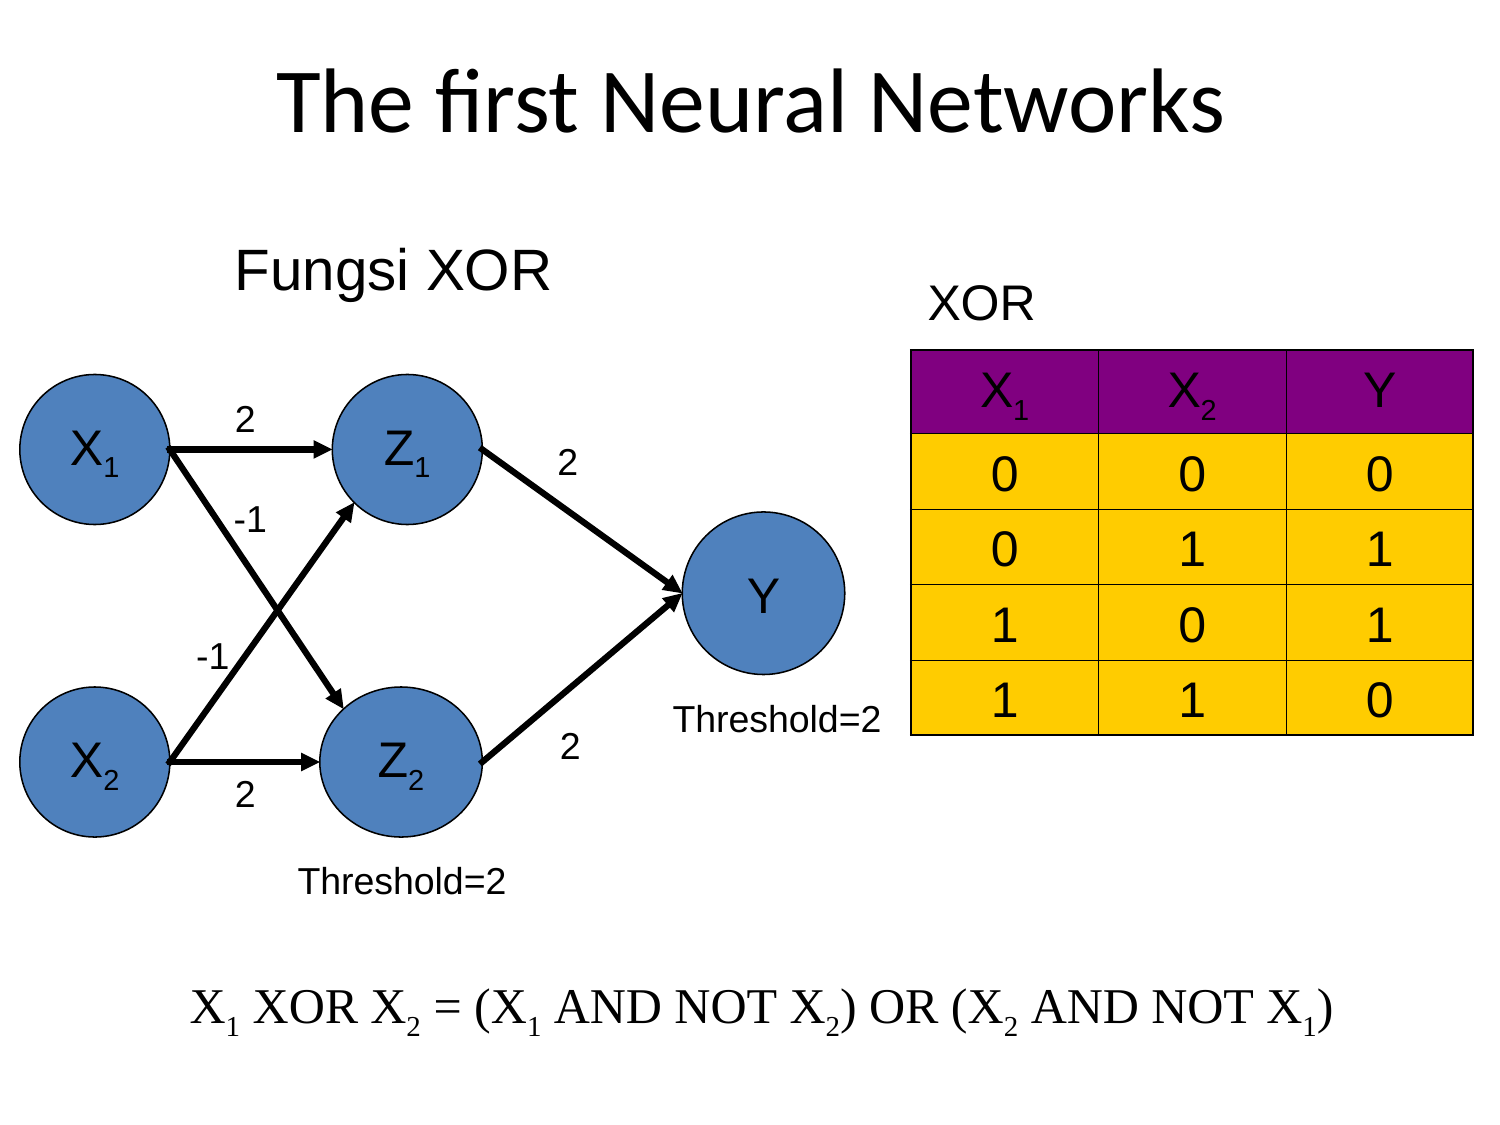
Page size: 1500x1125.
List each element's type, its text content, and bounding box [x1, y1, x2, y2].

table_header X2 [1099, 351, 1286, 433]
text_box Threshold=2 [657, 686, 897, 748]
text_box 2 [545, 714, 596, 775]
table_cell 1 [912, 661, 1098, 734]
table_cell 1 [1287, 510, 1472, 584]
table_cell 0 [912, 434, 1098, 509]
text_box Z1 [332, 374, 483, 525]
text_box 2 [220, 761, 271, 823]
text_box Z2 [319, 686, 483, 838]
title The first Neural Networks [3, 2, 1500, 190]
text_box X2 [19, 686, 170, 838]
table_header X1 [912, 351, 1098, 433]
text_box Fungsi XOR [220, 224, 568, 310]
table_header Y [1287, 351, 1472, 433]
table_cell 0 [1099, 585, 1286, 660]
table_cell 1 [1287, 585, 1472, 660]
table_cell 0 [912, 510, 1098, 584]
text_box XOR [912, 262, 1051, 338]
text_box 2 [220, 386, 271, 448]
table_cell 1 [1099, 510, 1286, 584]
text_box -1 [218, 486, 282, 548]
table_cell 0 [1287, 434, 1472, 509]
table_cell 0 [1099, 434, 1286, 509]
text_box X1 XOR X2 = (X1 AND NOT X2) OR (X2 AND NOT X1) [174, 965, 1366, 1050]
text_box Threshold=2 [282, 849, 522, 910]
table_cell 1 [1099, 661, 1286, 734]
table_cell 0 [1287, 661, 1472, 734]
table_cell 1 [912, 585, 1098, 660]
text_box X1 [19, 374, 170, 525]
text_box 2 [542, 430, 593, 491]
text_box -1 [181, 624, 245, 685]
text_box Y [682, 511, 845, 675]
